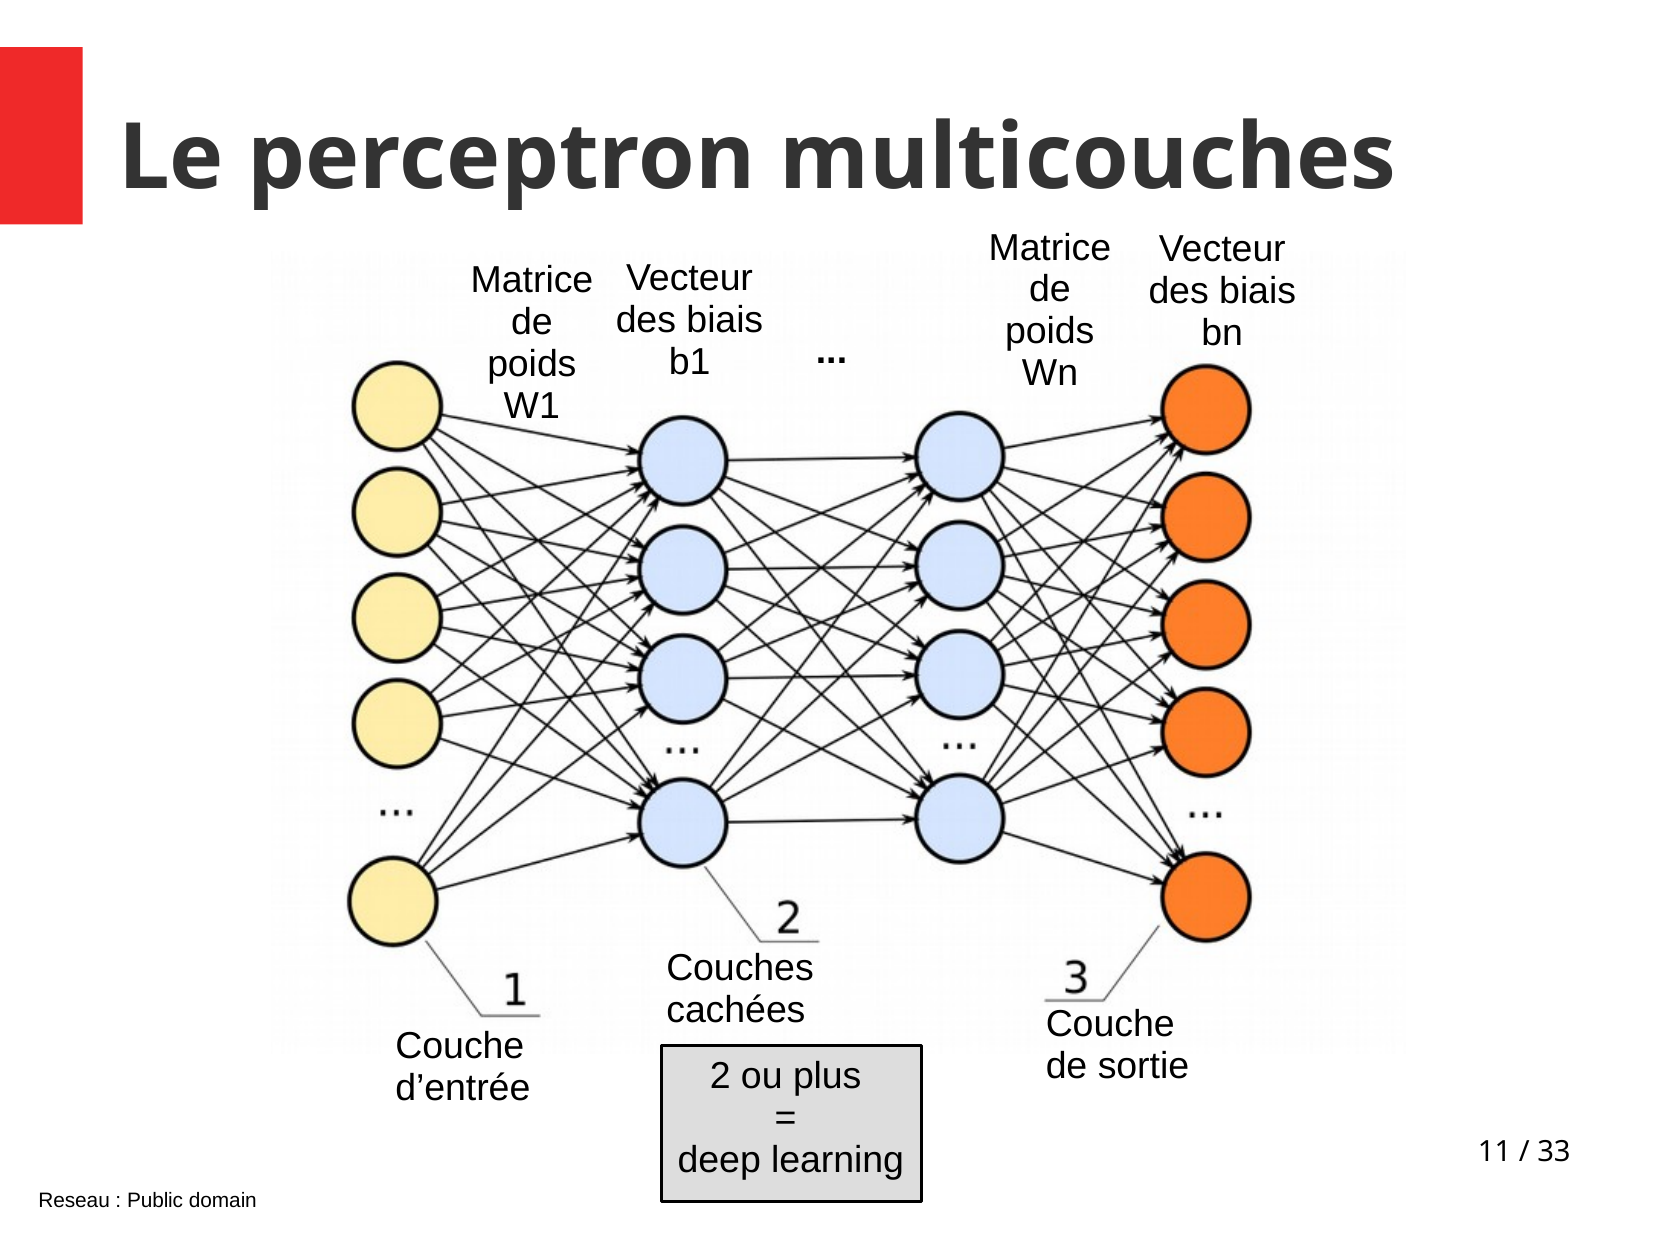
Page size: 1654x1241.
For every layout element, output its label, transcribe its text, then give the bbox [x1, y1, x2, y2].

picture [271, 251, 1406, 1054]
text_box Matrice de poids W1 [455, 251, 609, 435]
text_box Matrice de poids Wn [973, 218, 1127, 402]
text_box 2 ou plus = deep learning [661, 1045, 922, 1202]
title Le perceptron multicouches [118, 49, 1571, 257]
text_box Couche de sortie [1030, 995, 1216, 1100]
text_box Reseau : Public domain [23, 1181, 272, 1220]
text_box ... [801, 322, 863, 379]
text_box Vecteur des biais b1 [589, 248, 790, 392]
text_box Couche d’entrée [380, 1016, 556, 1123]
text_box Vecteur des biais bn [1122, 219, 1323, 363]
text_box Couches cachées [651, 939, 848, 1039]
